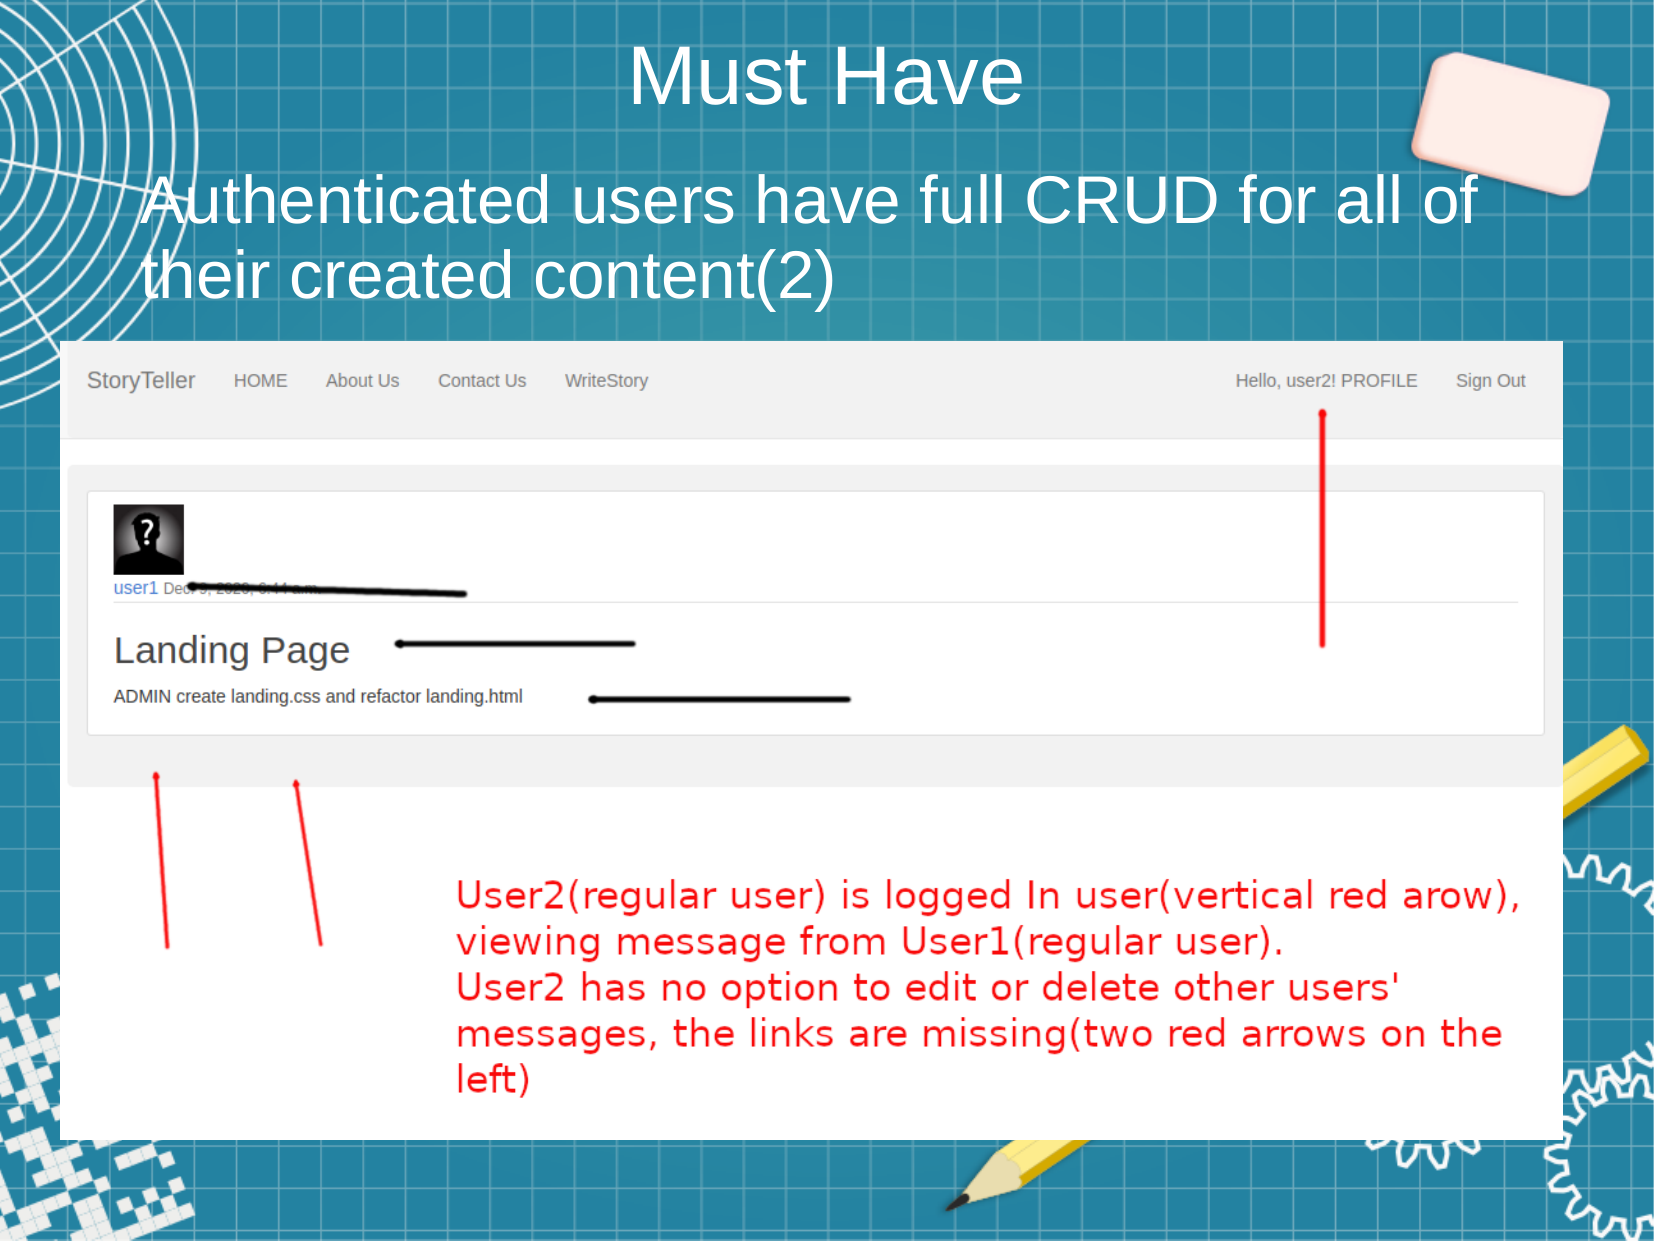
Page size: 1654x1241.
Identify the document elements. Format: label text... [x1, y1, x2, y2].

picture [0, 0, 1654, 1241]
list Authenticated users have full CRUD for all of their created content(2) [82, 162, 1571, 316]
title Must Have [82, 1, 1571, 151]
